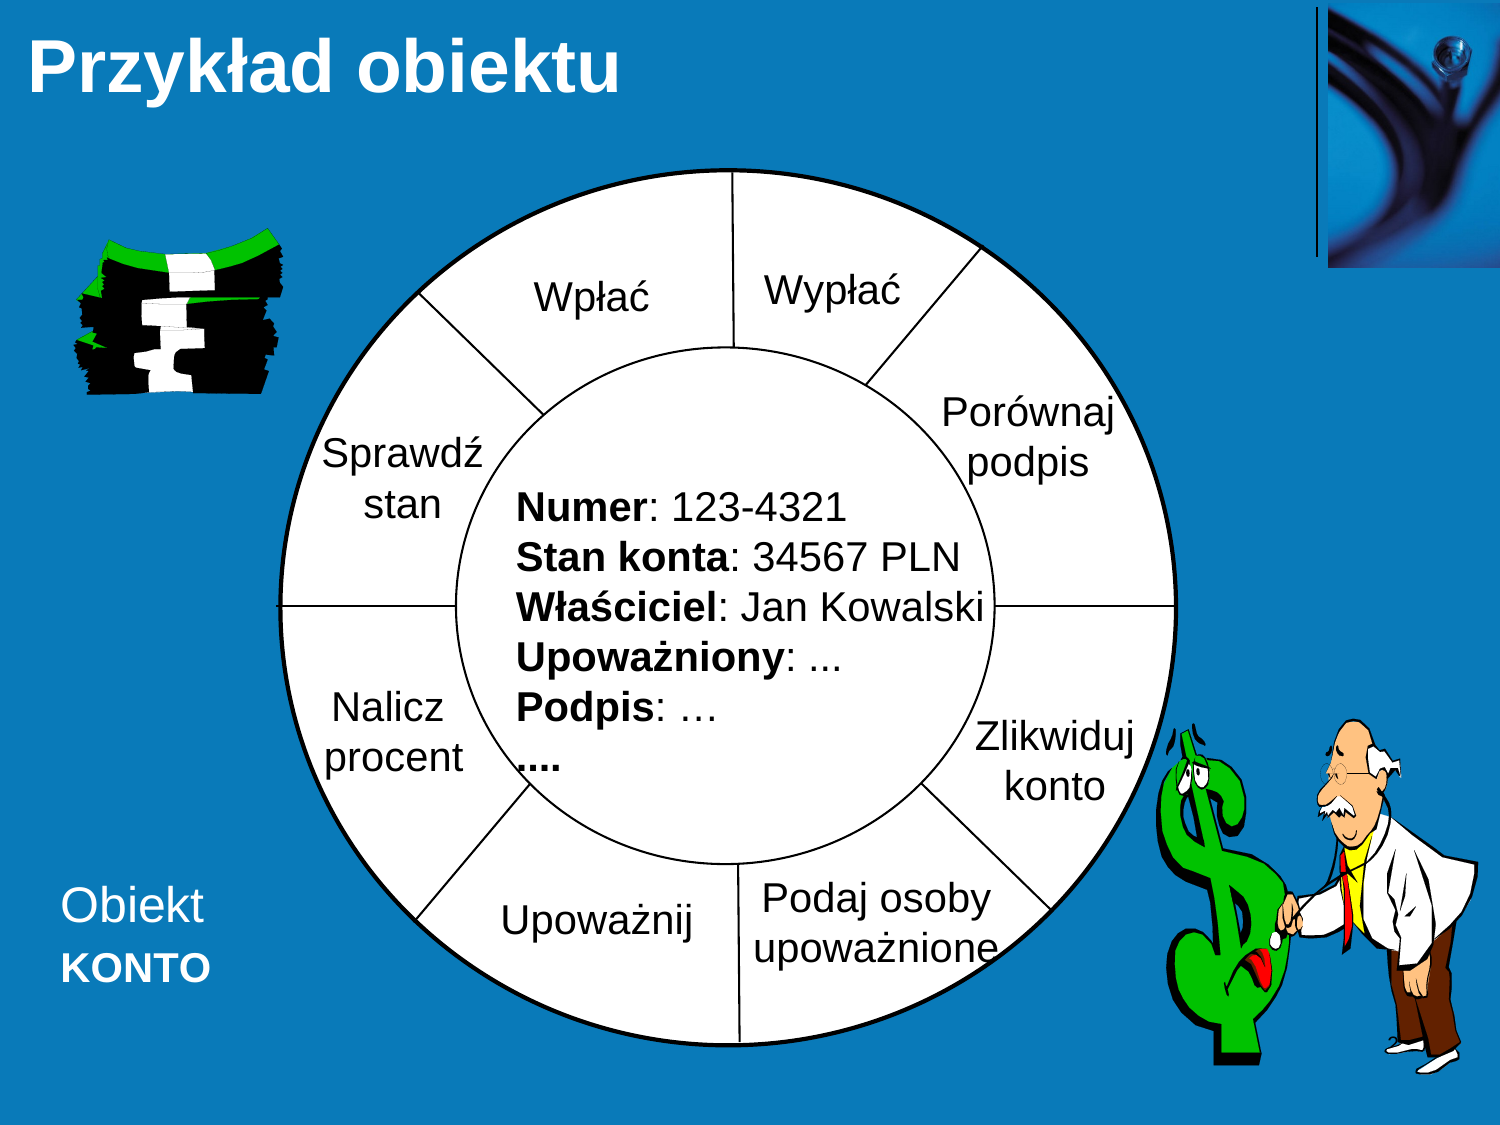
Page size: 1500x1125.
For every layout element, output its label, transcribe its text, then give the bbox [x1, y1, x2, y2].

picture [73, 228, 286, 397]
text_box [929, 788, 1123, 910]
text_box Wpłać [518, 262, 665, 327]
title Przykład obiektu [12, 2, 1500, 131]
text_box [280, 170, 1109, 920]
text_box Zlikwiduj konto [959, 700, 1150, 816]
text_box [416, 788, 1000, 1046]
text_box [1015, 878, 1051, 944]
text_box [1000, 607, 1177, 755]
text_box Obiekt KONTO [45, 865, 275, 1001]
picture [1156, 718, 1482, 1078]
picture [1328, 131, 1500, 268]
text_box Porównaj podpis [926, 377, 1131, 492]
text_box Sprawdź stan [306, 419, 500, 534]
text_box Upoważnij [485, 885, 709, 951]
text_box Podaj osoby upoważnione [738, 863, 1015, 978]
text_box Wypłać [749, 255, 917, 321]
text_box [1000, 416, 1177, 605]
text_box Nalicz procent [309, 672, 479, 788]
text_box Numer: 123-4321 Stan konta: 34567 PLN Właściciel: Jan Kowalski Upoważniony: ... Podpis: … .... [501, 472, 1000, 788]
